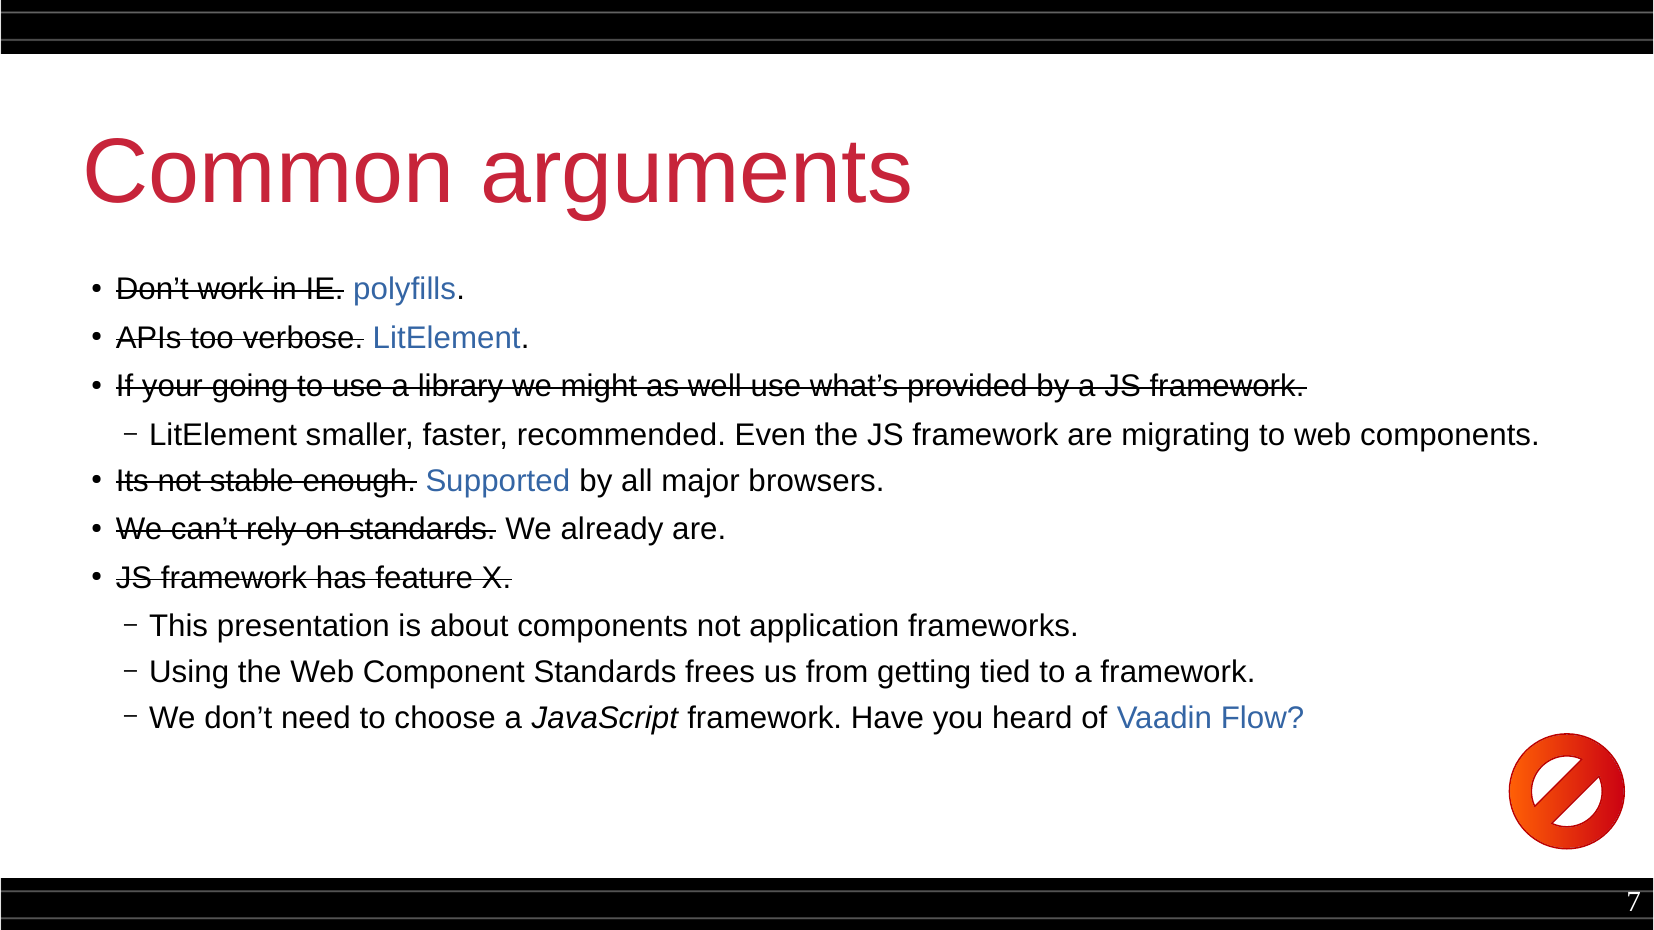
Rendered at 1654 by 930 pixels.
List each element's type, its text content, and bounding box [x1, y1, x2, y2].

title Common arguments [82, 92, 1571, 248]
list Don’t work in IE. polyfills. APIs too verbose. LitElement. If your going to use a library we might as well use what’s provided by a JS framework. LitElement smaller, faster, recommended. Even the JS framework are migrating to web components. Its not stable enough. Supported by all major browsers. We can’t rely on standards. We already are. JS framework has feature X. This presentation is about components not application frameworks. Using the Web Component Standards frees us from getting tied to a framework. We don’t need to choose a JavaScript framework. Have you heard of Vaadin Flow? [82, 271, 1571, 757]
picture [1484, 704, 1652, 873]
picture [0, 878, 1654, 930]
picture [0, 0, 1654, 54]
